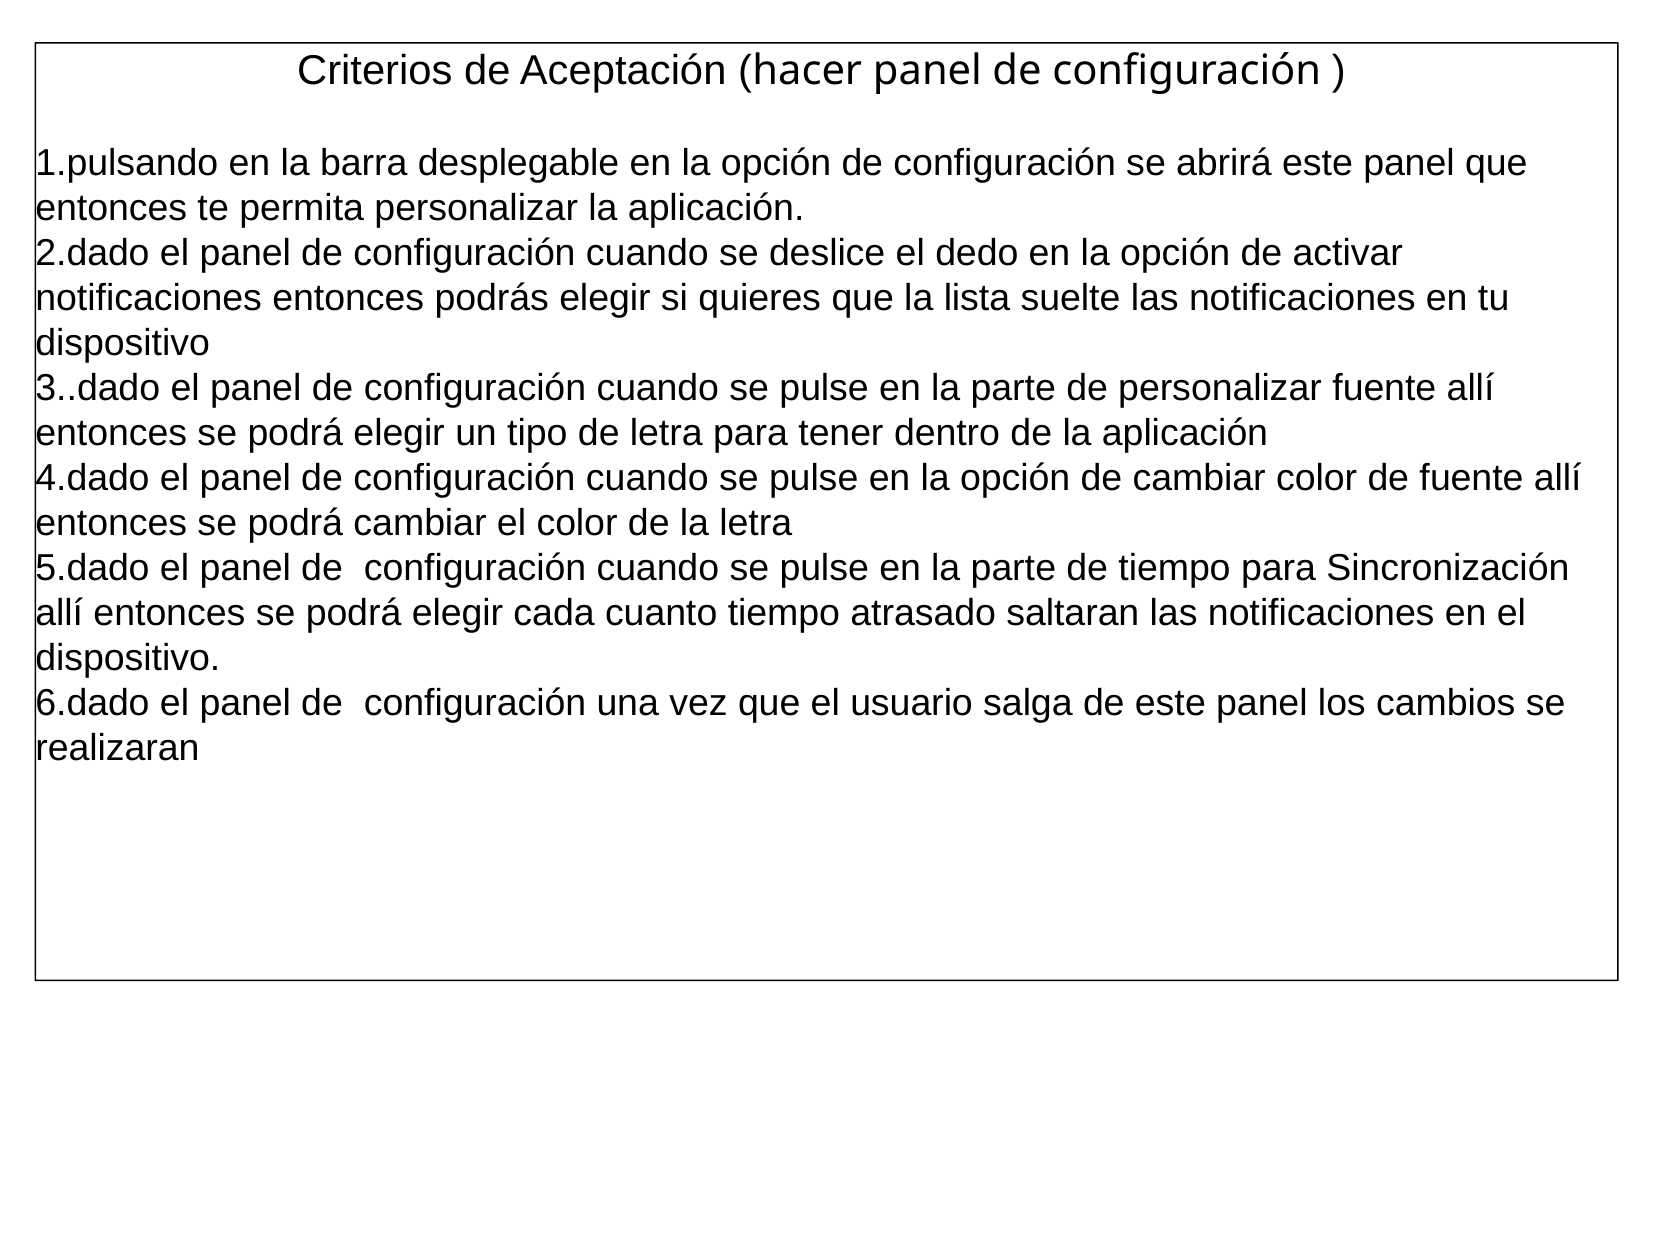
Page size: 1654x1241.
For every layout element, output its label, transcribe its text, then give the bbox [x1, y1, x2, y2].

text_box Criterios de Aceptación (hacer panel de configuración ) 1.pulsando en la barra desplegable en la opción de configuración se abrirá este panel que entonces te permita personalizar la aplicación. 2.dado el panel de configuración cuando se deslice el dedo en la opción de activar notificaciones entonces podrás elegir si quieres que la lista suelte las notificaciones en tu dispositivo 3..dado el panel de configuración cuando se pulse en la parte de personalizar fuente allí entonces se podrá elegir un tipo de letra para tener dentro de la aplicación 4.dado el panel de configuración cuando se pulse en la opción de cambiar color de fuente allí entonces se podrá cambiar el color de la letra 5.dado el panel de configuración cuando se pulse en la parte de tiempo para Sincronización allí entonces se podrá elegir cada cuanto tiempo atrasado saltaran las notificaciones en el dispositivo. 6.dado el panel de configuración una vez que el usuario salga de este panel los cambios se realizaran [35, 42, 1618, 981]
